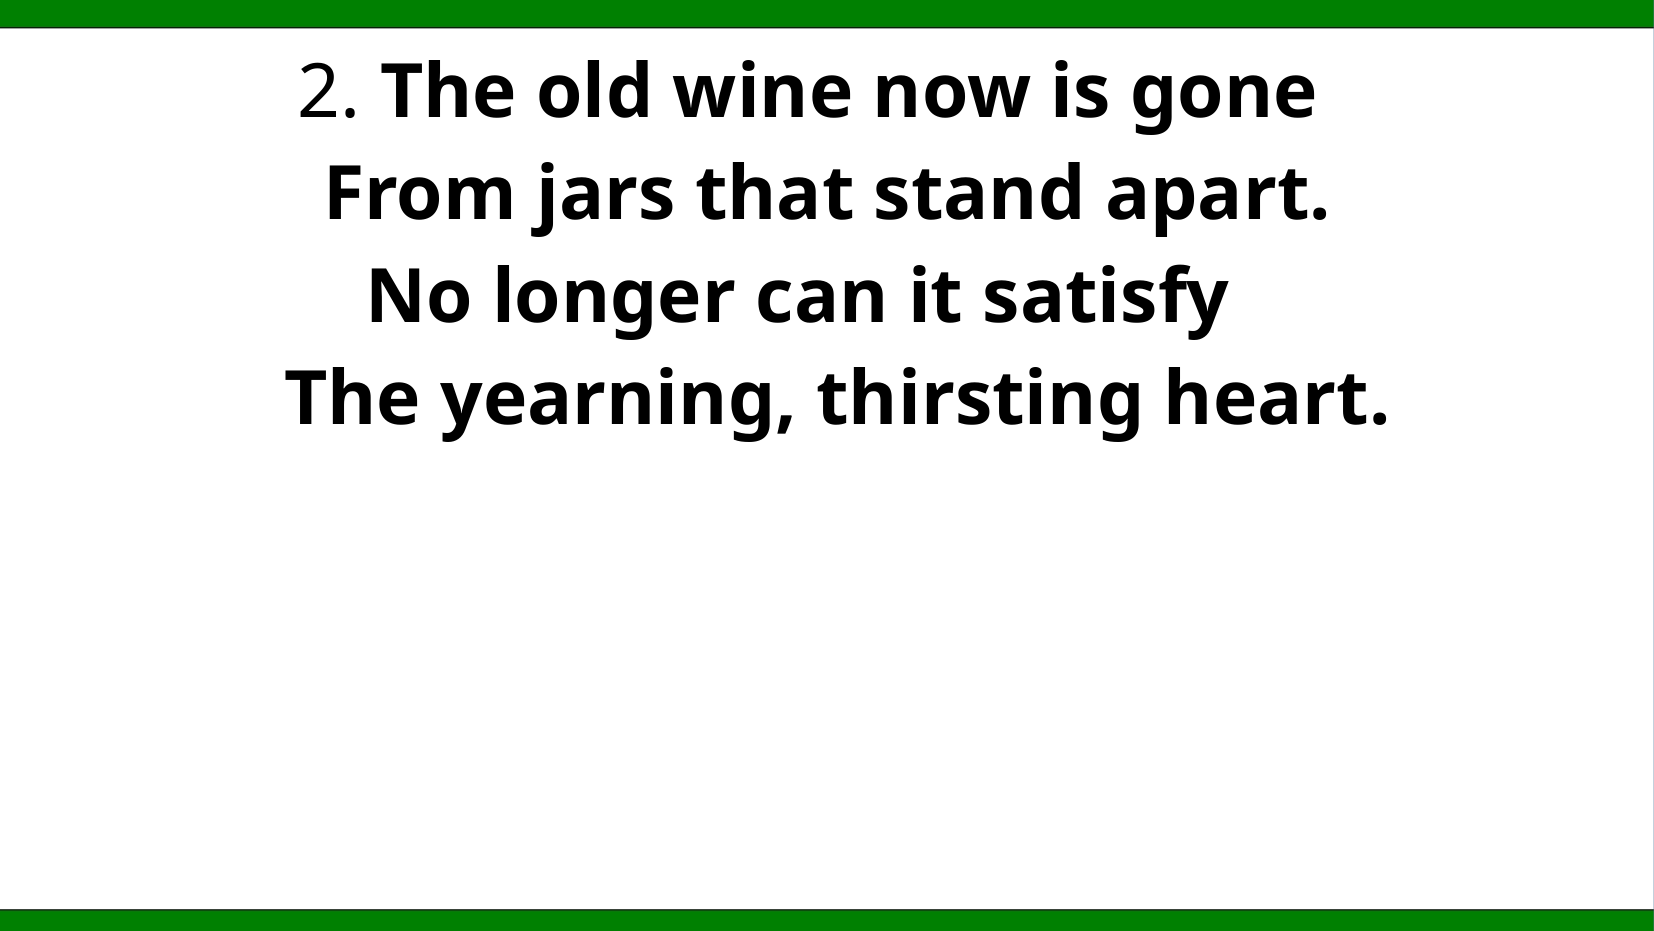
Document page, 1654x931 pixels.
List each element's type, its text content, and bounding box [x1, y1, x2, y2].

text_box 2. The old wine now is gone From jars that stand apart. No longer can it satisfy The yearning, thirsting heart. [75, 30, 1561, 445]
picture [0, 0, 1654, 931]
